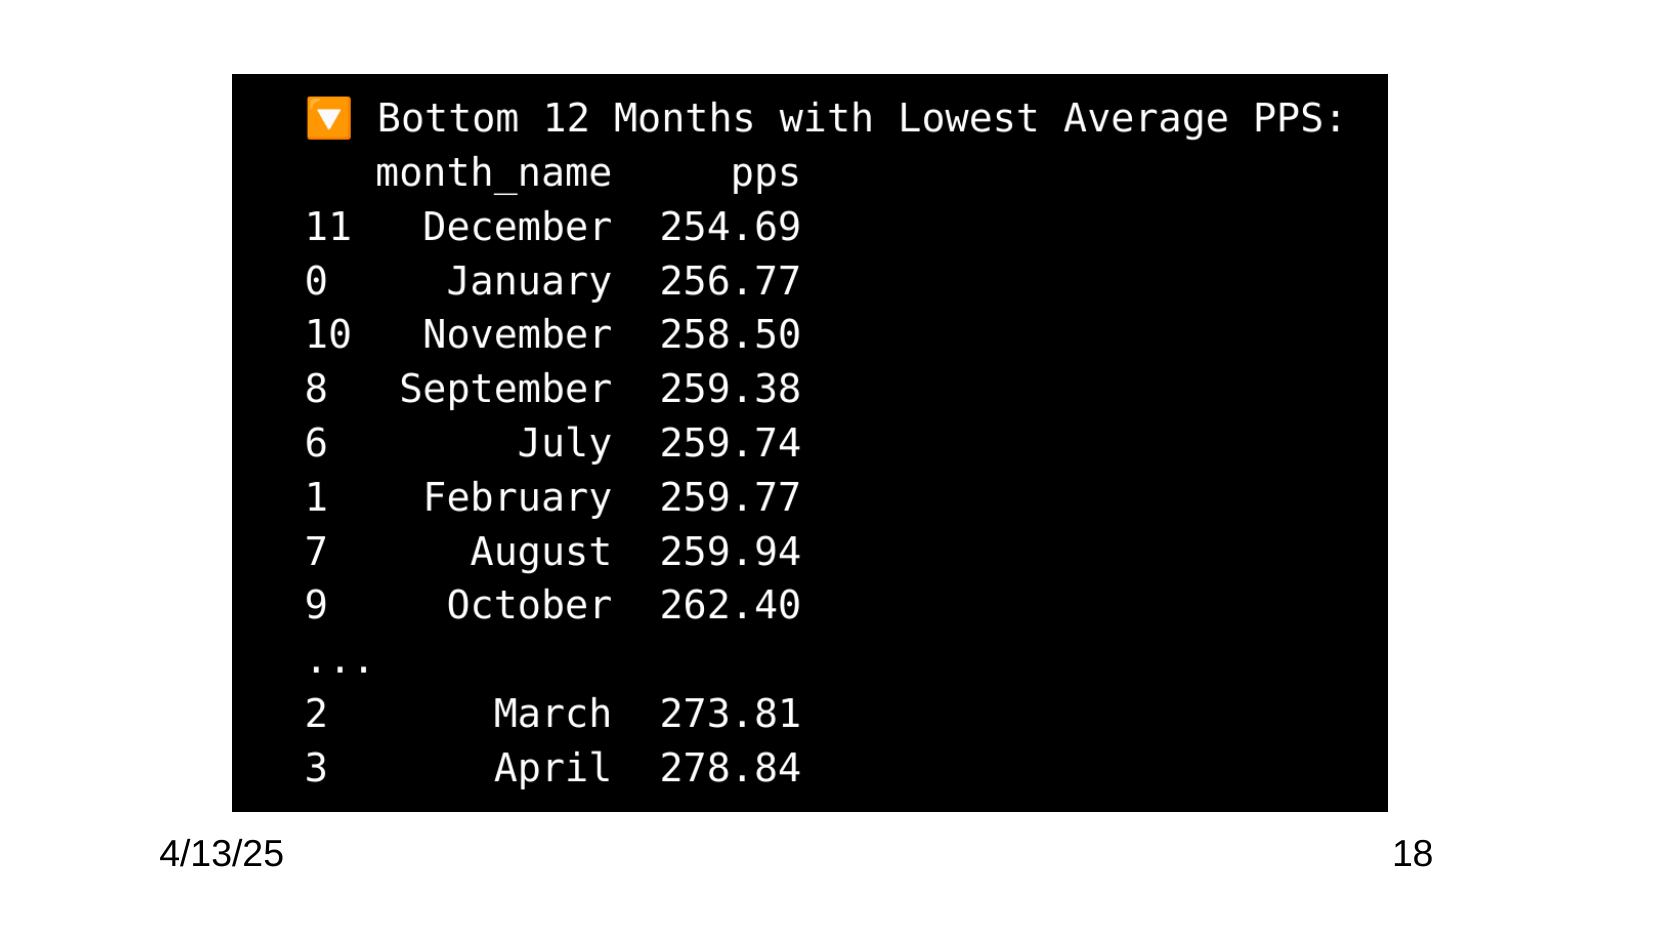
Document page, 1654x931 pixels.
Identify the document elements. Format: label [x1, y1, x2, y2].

picture [232, 74, 1388, 812]
